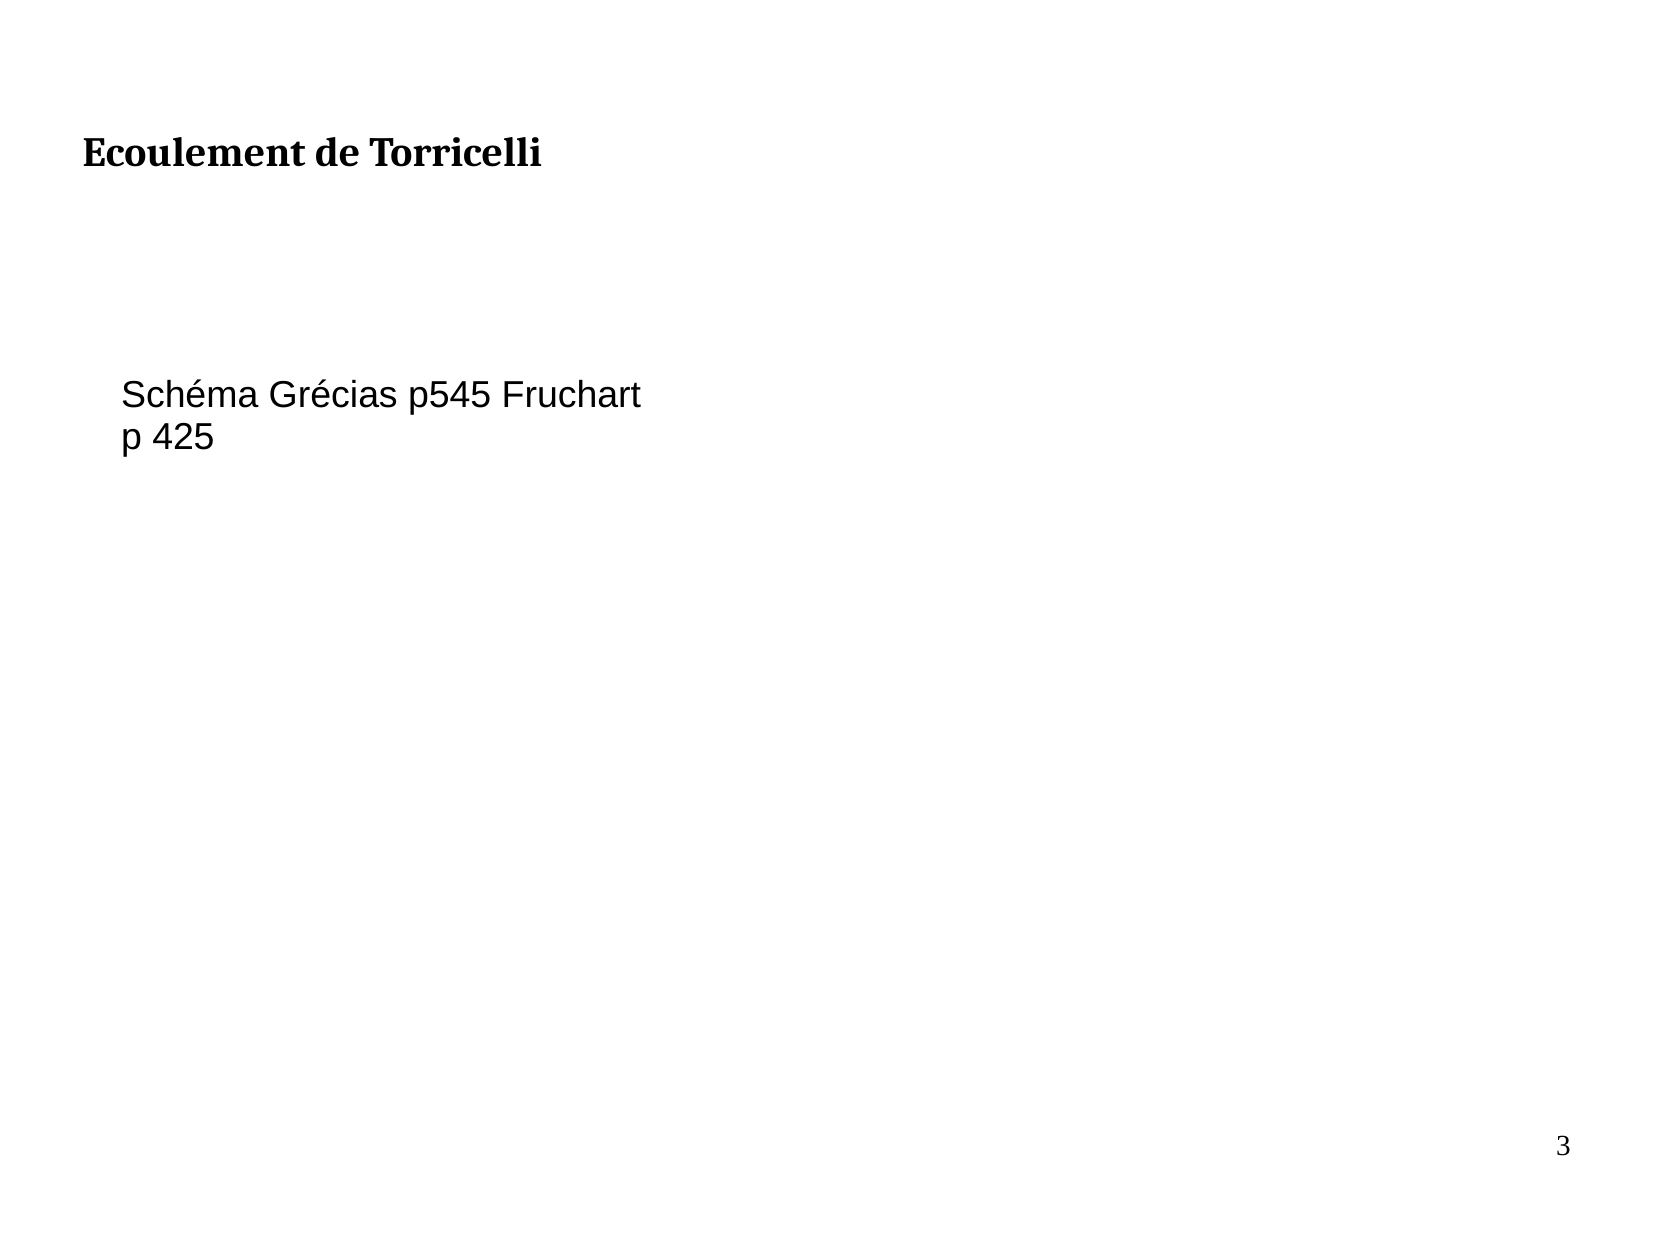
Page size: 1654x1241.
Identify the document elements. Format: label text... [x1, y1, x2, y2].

title Ecoulement de Torricelli [82, 49, 1571, 257]
text_box Schéma Grécias p545 Fruchart p 425 [106, 366, 686, 466]
